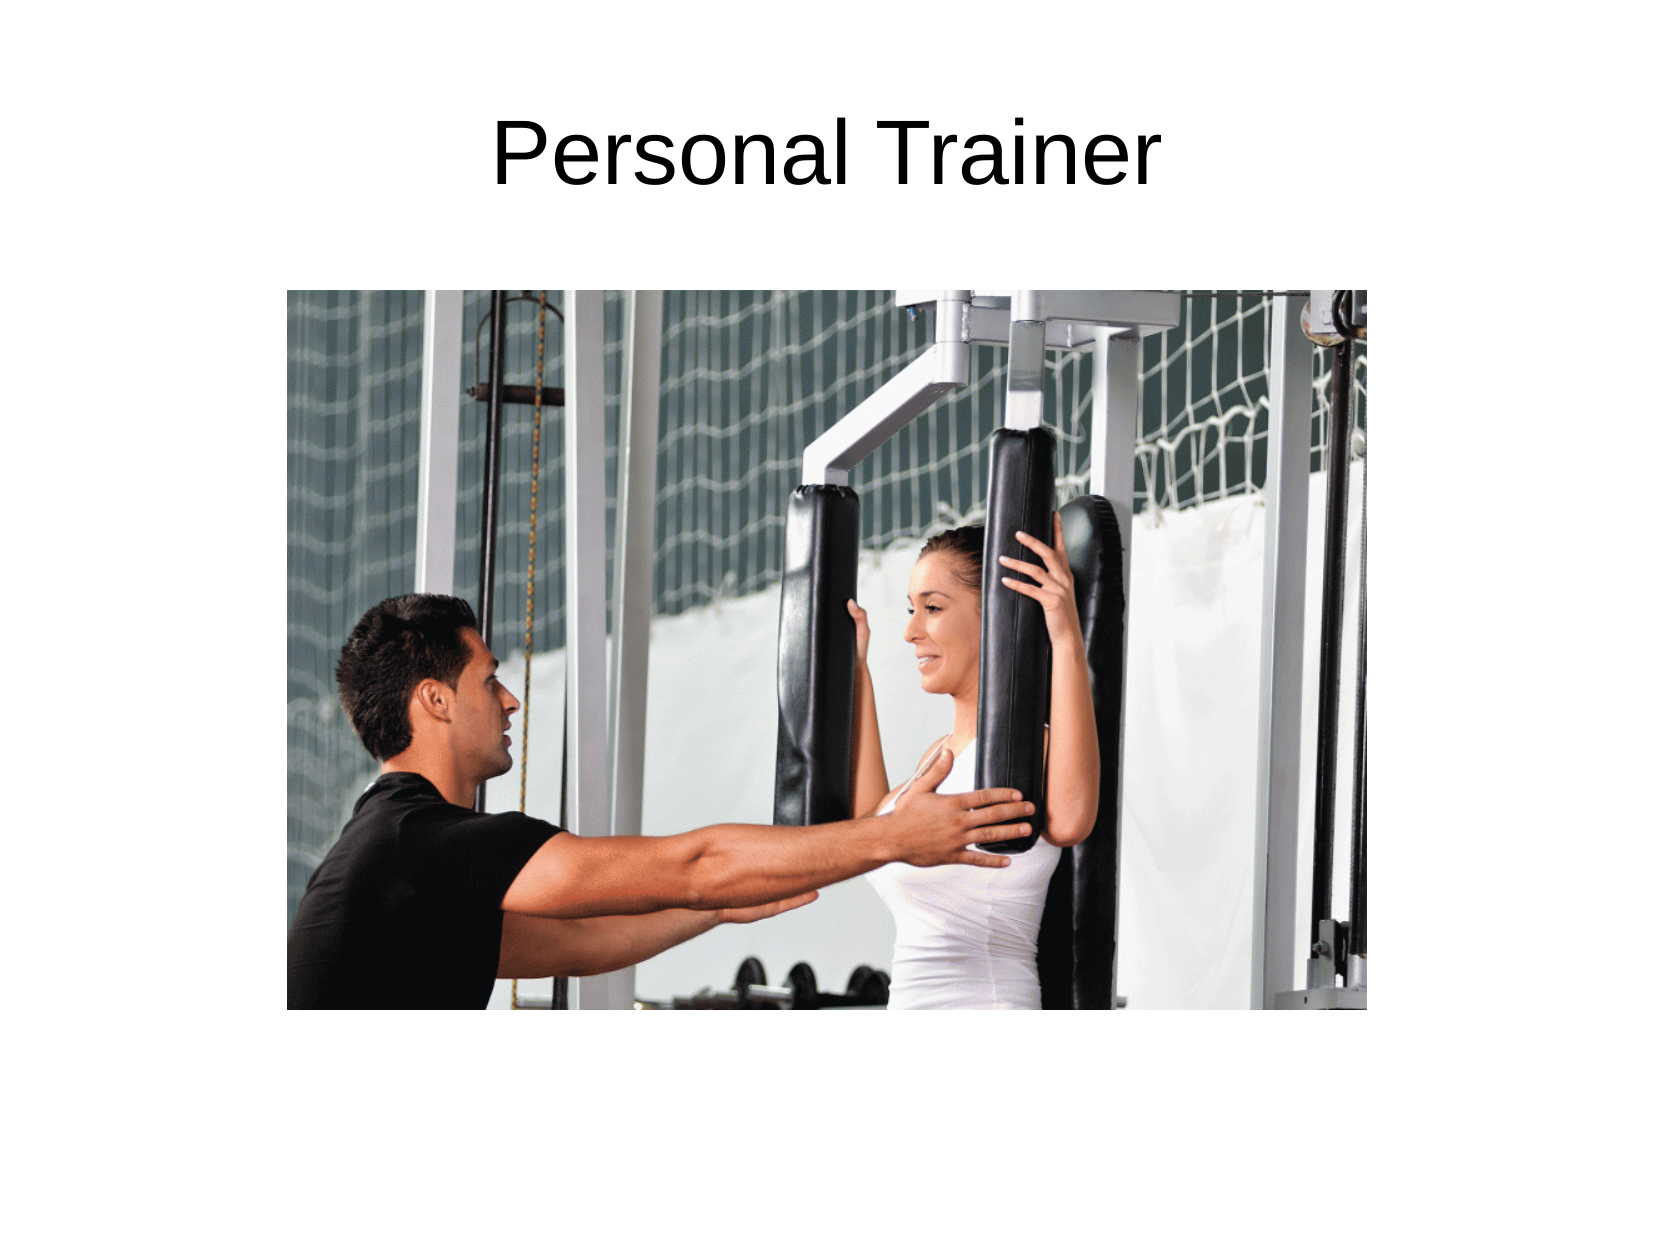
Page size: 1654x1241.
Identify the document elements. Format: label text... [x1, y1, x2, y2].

picture [287, 290, 1367, 1010]
title Personal Trainer [82, 49, 1571, 257]
